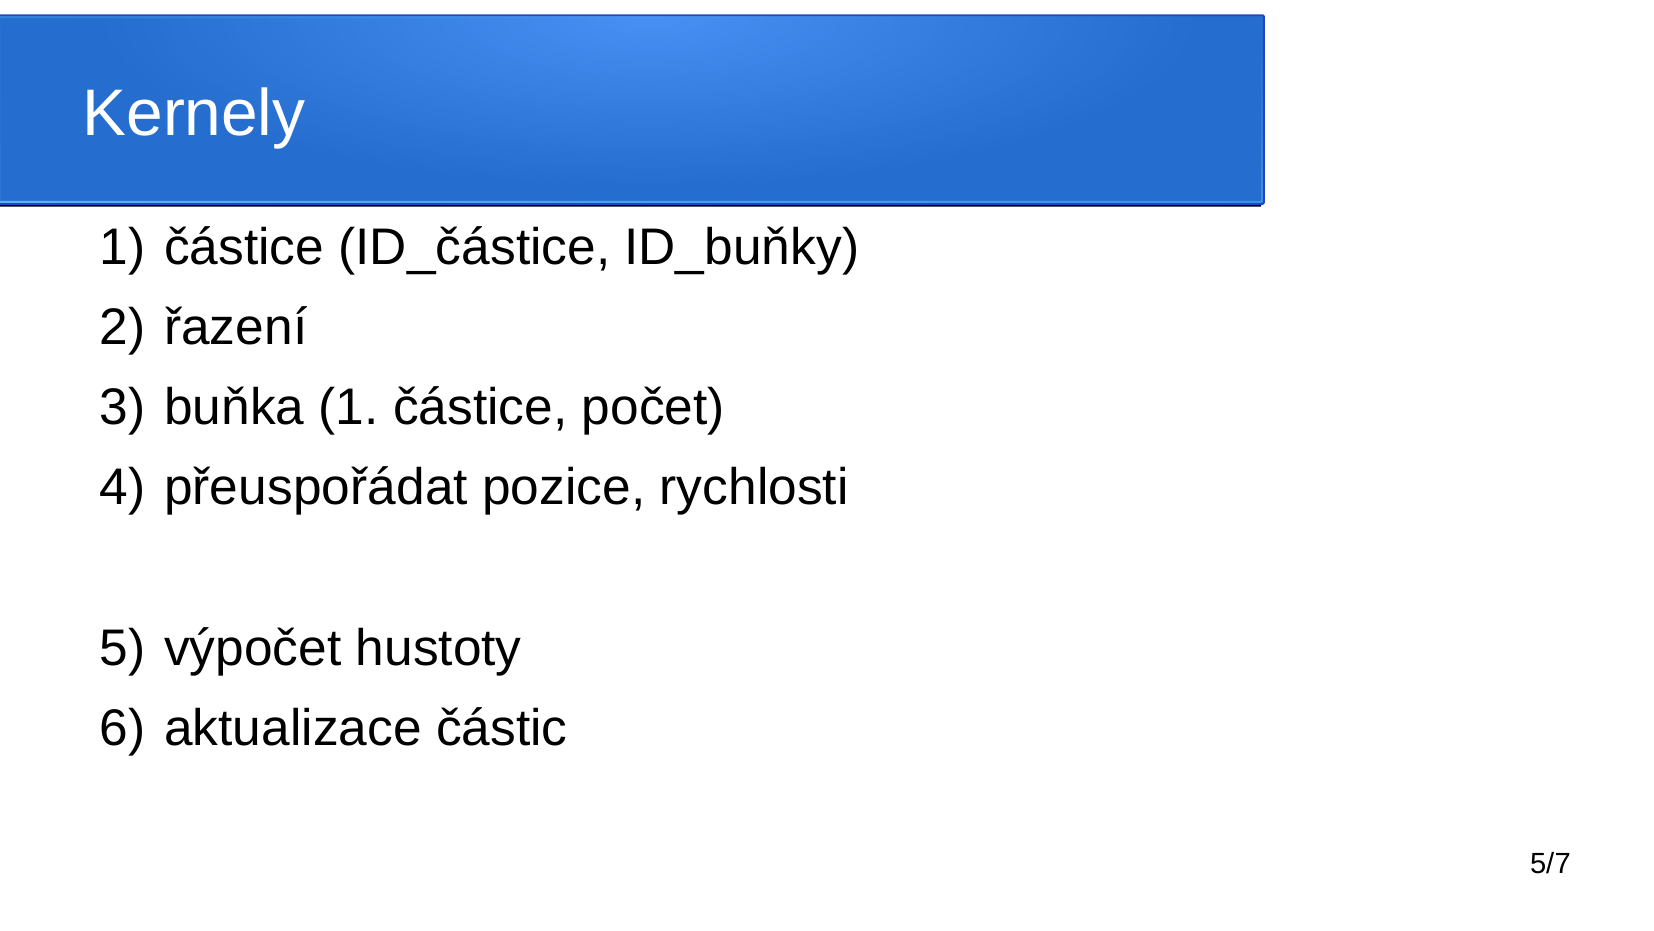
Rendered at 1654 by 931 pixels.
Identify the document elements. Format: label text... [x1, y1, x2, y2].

title Kernely [82, 35, 1235, 189]
list částice (ID_částice, ID_buňky) řazení buňka (1. částice, počet) přeuspořádat pozice, rychlosti výpočet hustoty aktualizace částic [82, 217, 916, 758]
